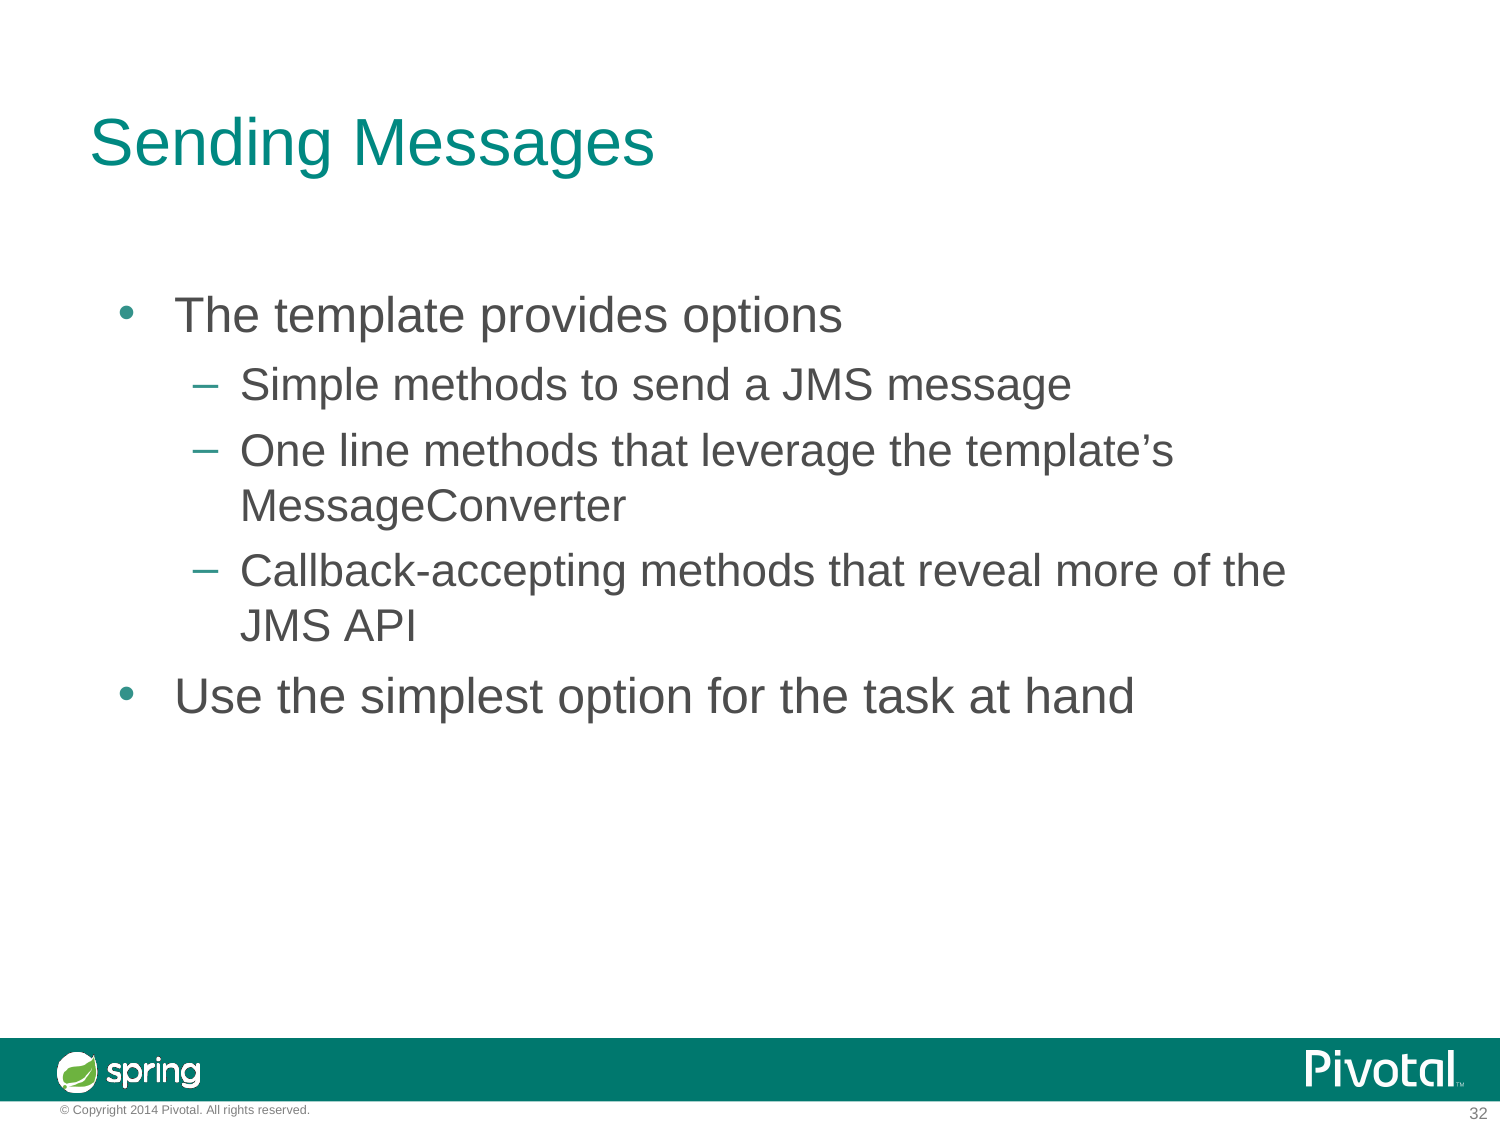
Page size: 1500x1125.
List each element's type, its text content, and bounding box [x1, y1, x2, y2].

list The template provides options Simple methods to send a JMS message One line methods that leverage the template’s MessageConverter Callback-accepting methods that reveal more of the JMS API Use the simplest option for the task at hand [102, 274, 1394, 938]
picture [32, 1041, 210, 1103]
picture [1306, 1050, 1464, 1087]
title Sending Messages [75, 44, 1426, 233]
